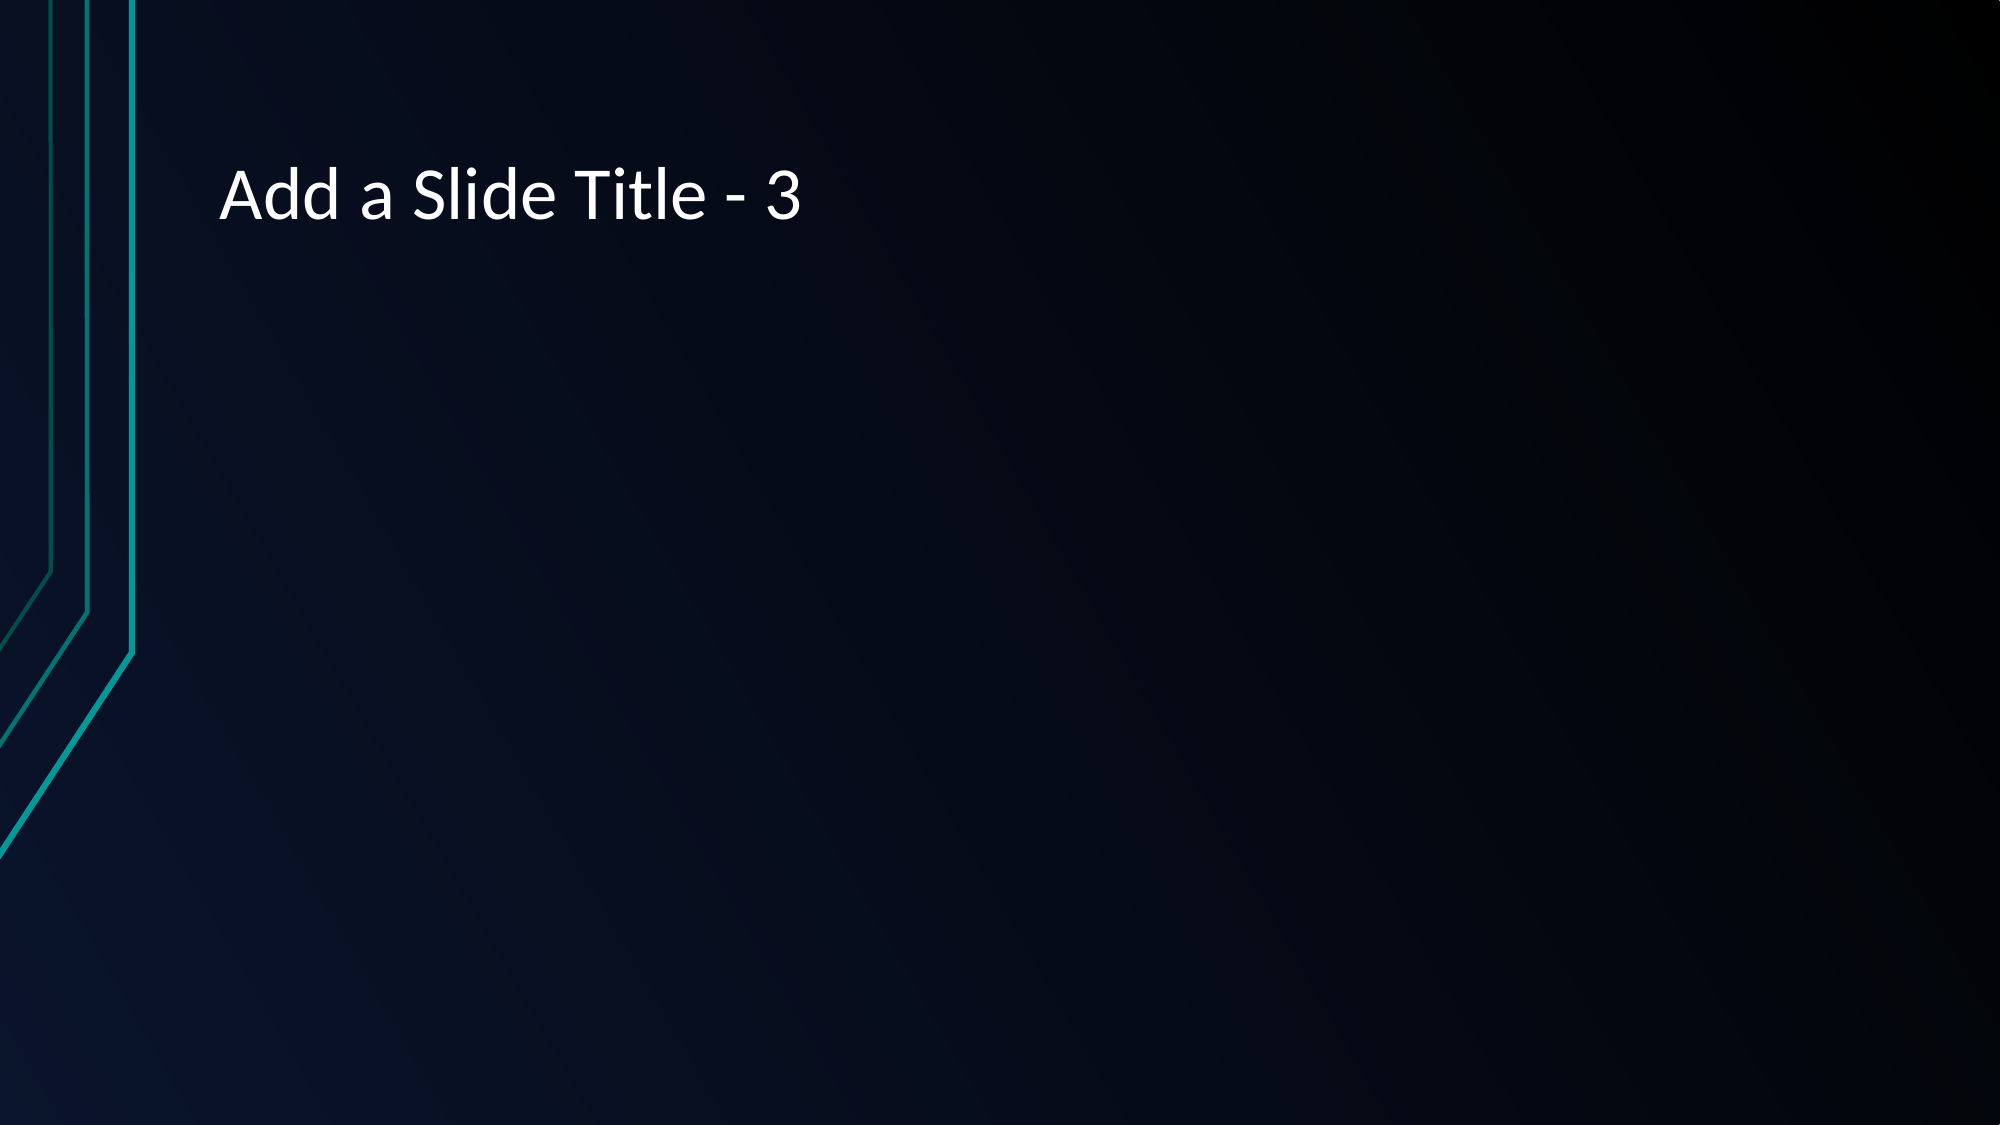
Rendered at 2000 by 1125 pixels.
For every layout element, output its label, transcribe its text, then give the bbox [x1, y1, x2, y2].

title Add a Slide Title - 3 [199, 45, 1900, 246]
